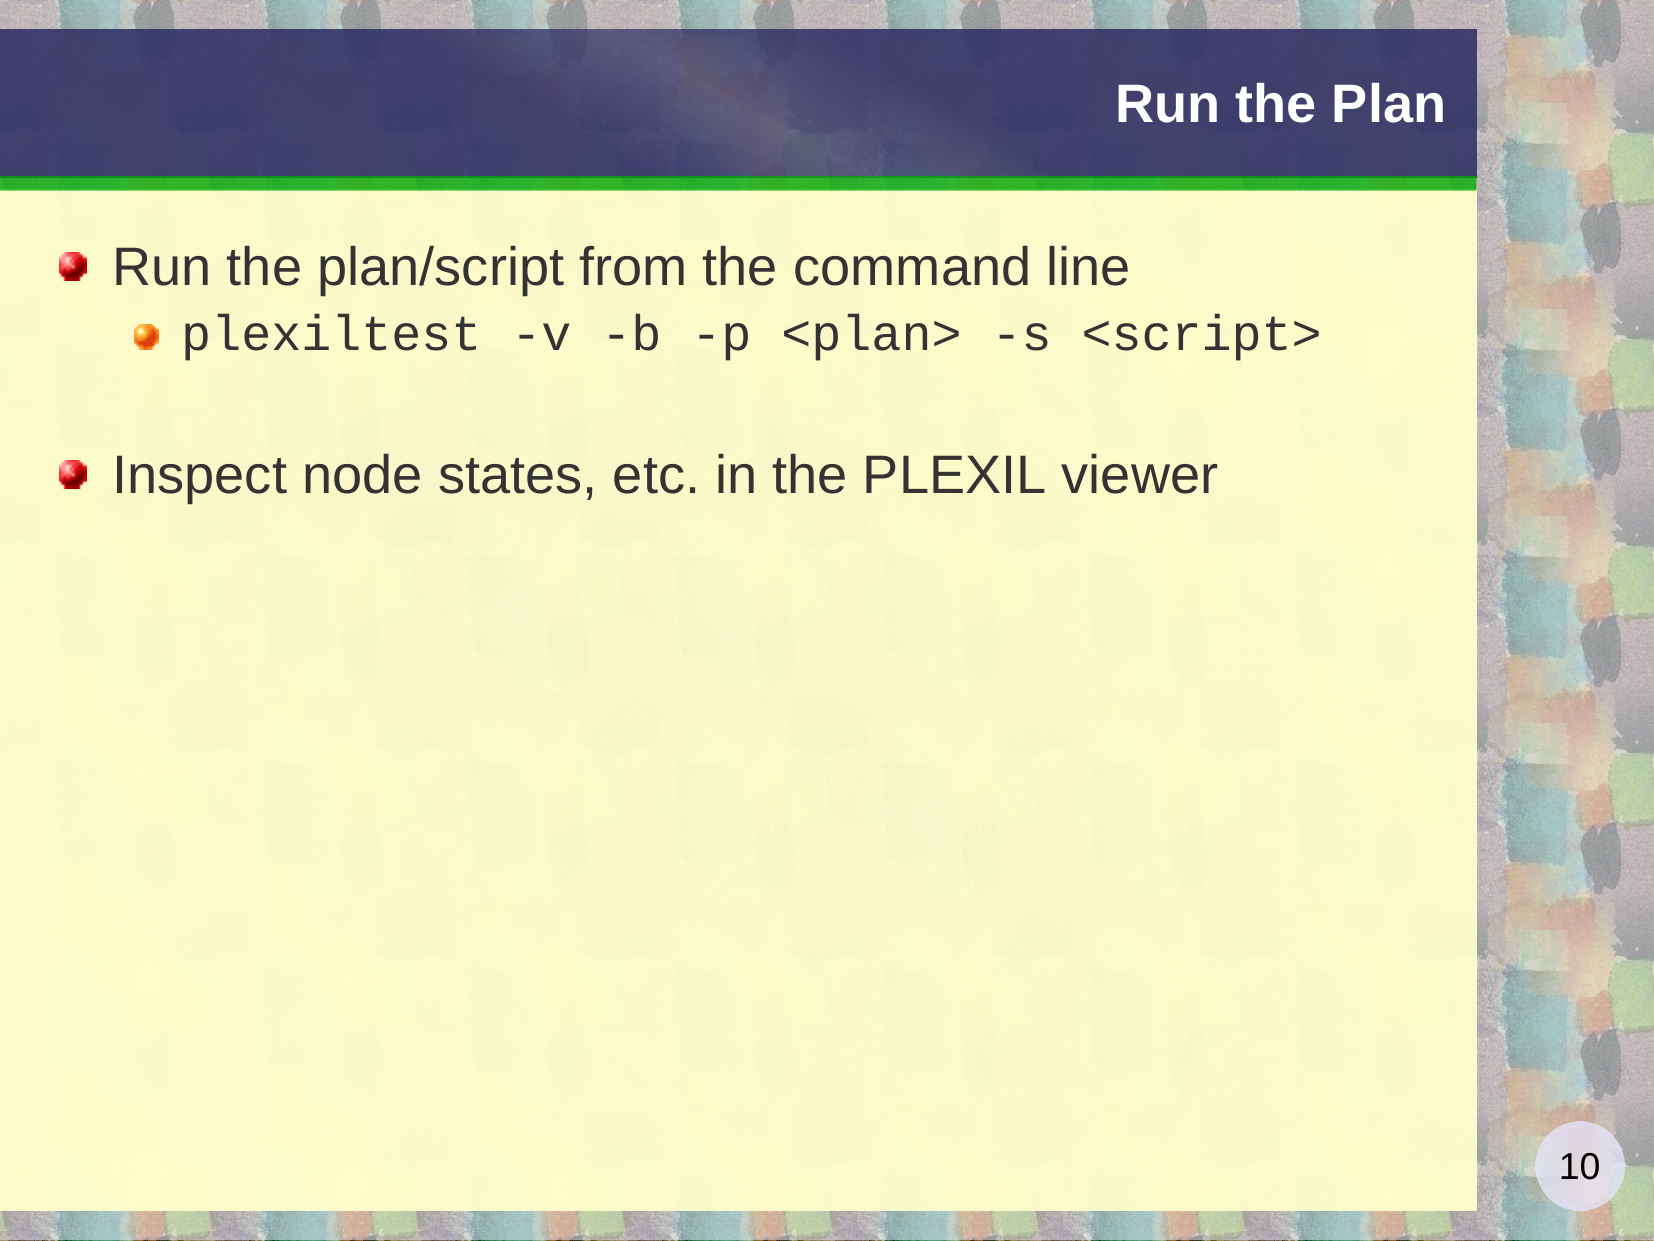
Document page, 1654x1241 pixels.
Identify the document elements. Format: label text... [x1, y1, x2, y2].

list Run the plan/script from the command line plexiltest -v -b -p <plan> -s <script> Inspect node states, etc. in the PLEXIL viewer [59, 236, 1418, 1182]
title Run the Plan [29, 59, 1447, 148]
